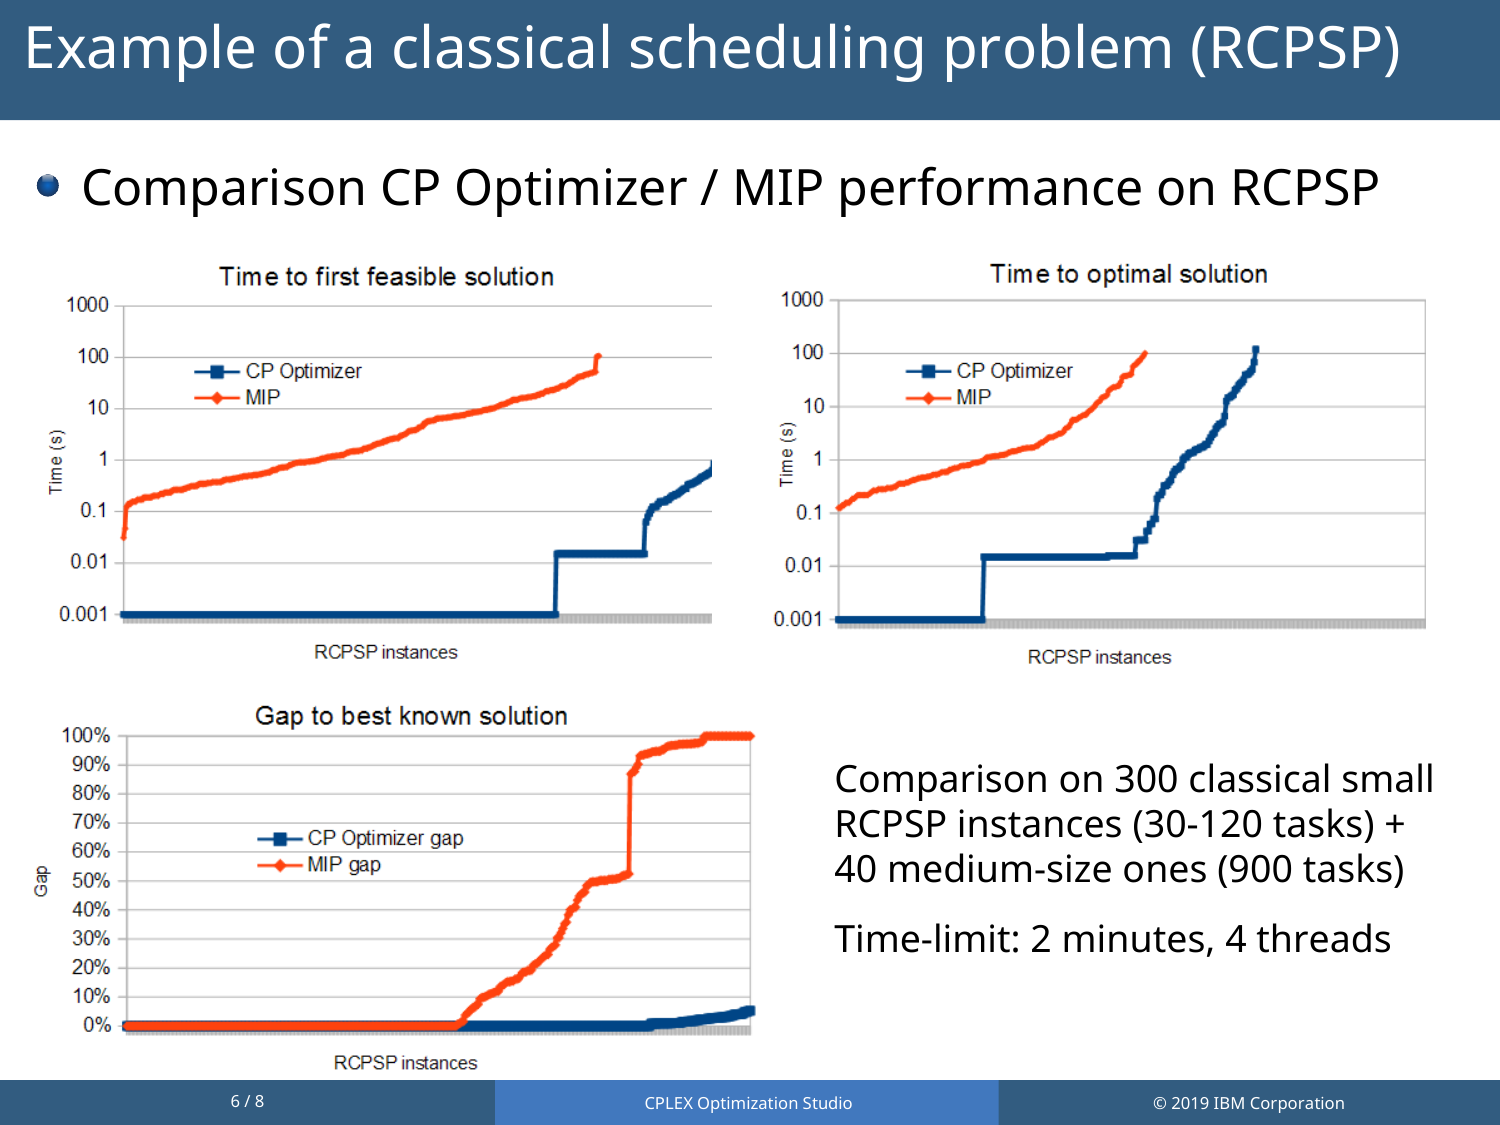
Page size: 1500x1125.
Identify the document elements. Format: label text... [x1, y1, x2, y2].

title Example of a classical scheduling problem (RCPSP) [0, 0, 1500, 121]
picture [22, 701, 761, 1072]
text_box Comparison on 300 classical small RCPSP instances (30-120 tasks) + 40 medium-size ones (900 tasks) Time-limit: 2 minutes, 4 threads [819, 748, 1447, 968]
picture [760, 259, 1426, 665]
list Comparison CP Optimizer / MIP performance on RCPSP [21, 147, 1487, 1052]
picture [33, 253, 712, 660]
